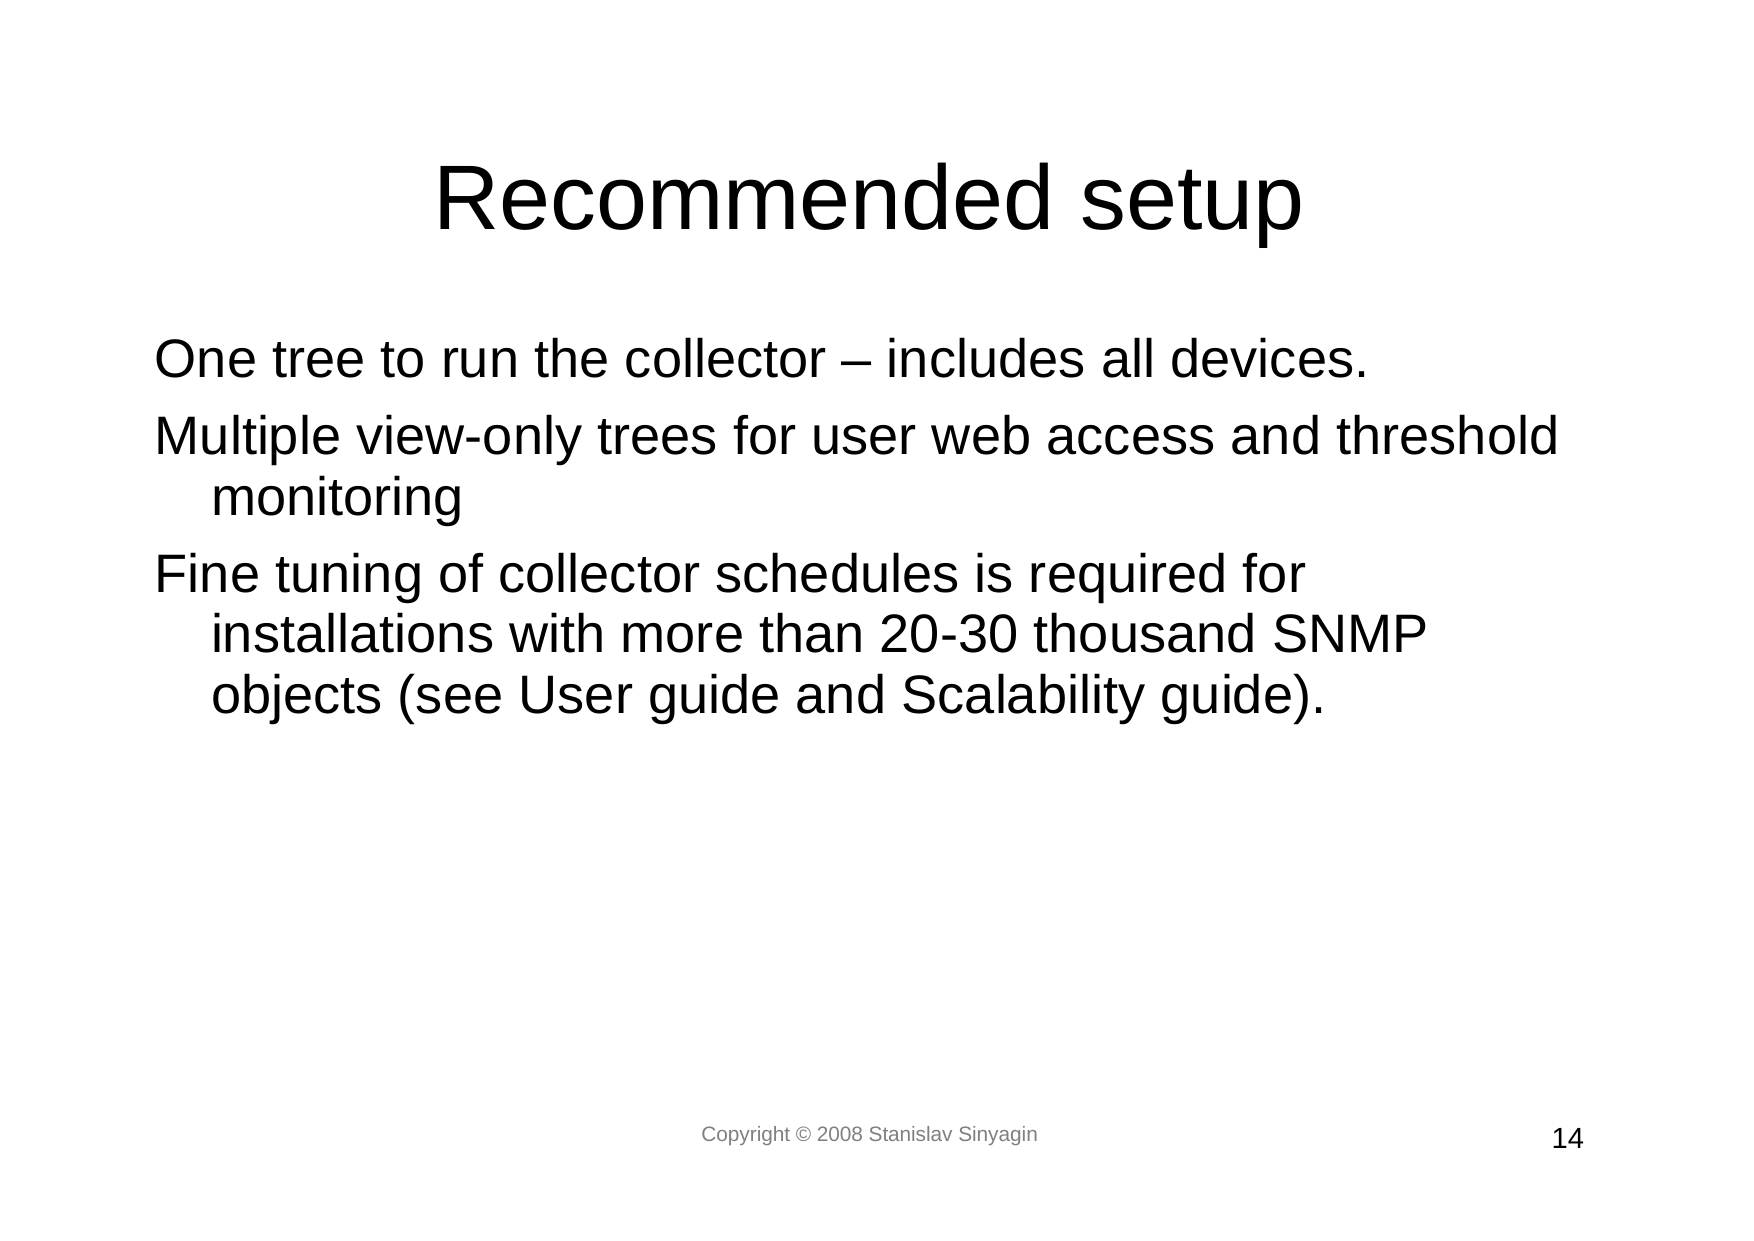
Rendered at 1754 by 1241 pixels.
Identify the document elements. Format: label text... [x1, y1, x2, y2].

title Recommended setup [140, 96, 1599, 299]
list One tree to run the collector – includes all devices. Multiple view-only trees for user web access and threshold monitoring Fine tuning of collector schedules is required for installations with more than 20-30 thousand SNMP objects (see User guide and Scalability guide). [140, 320, 1599, 1077]
